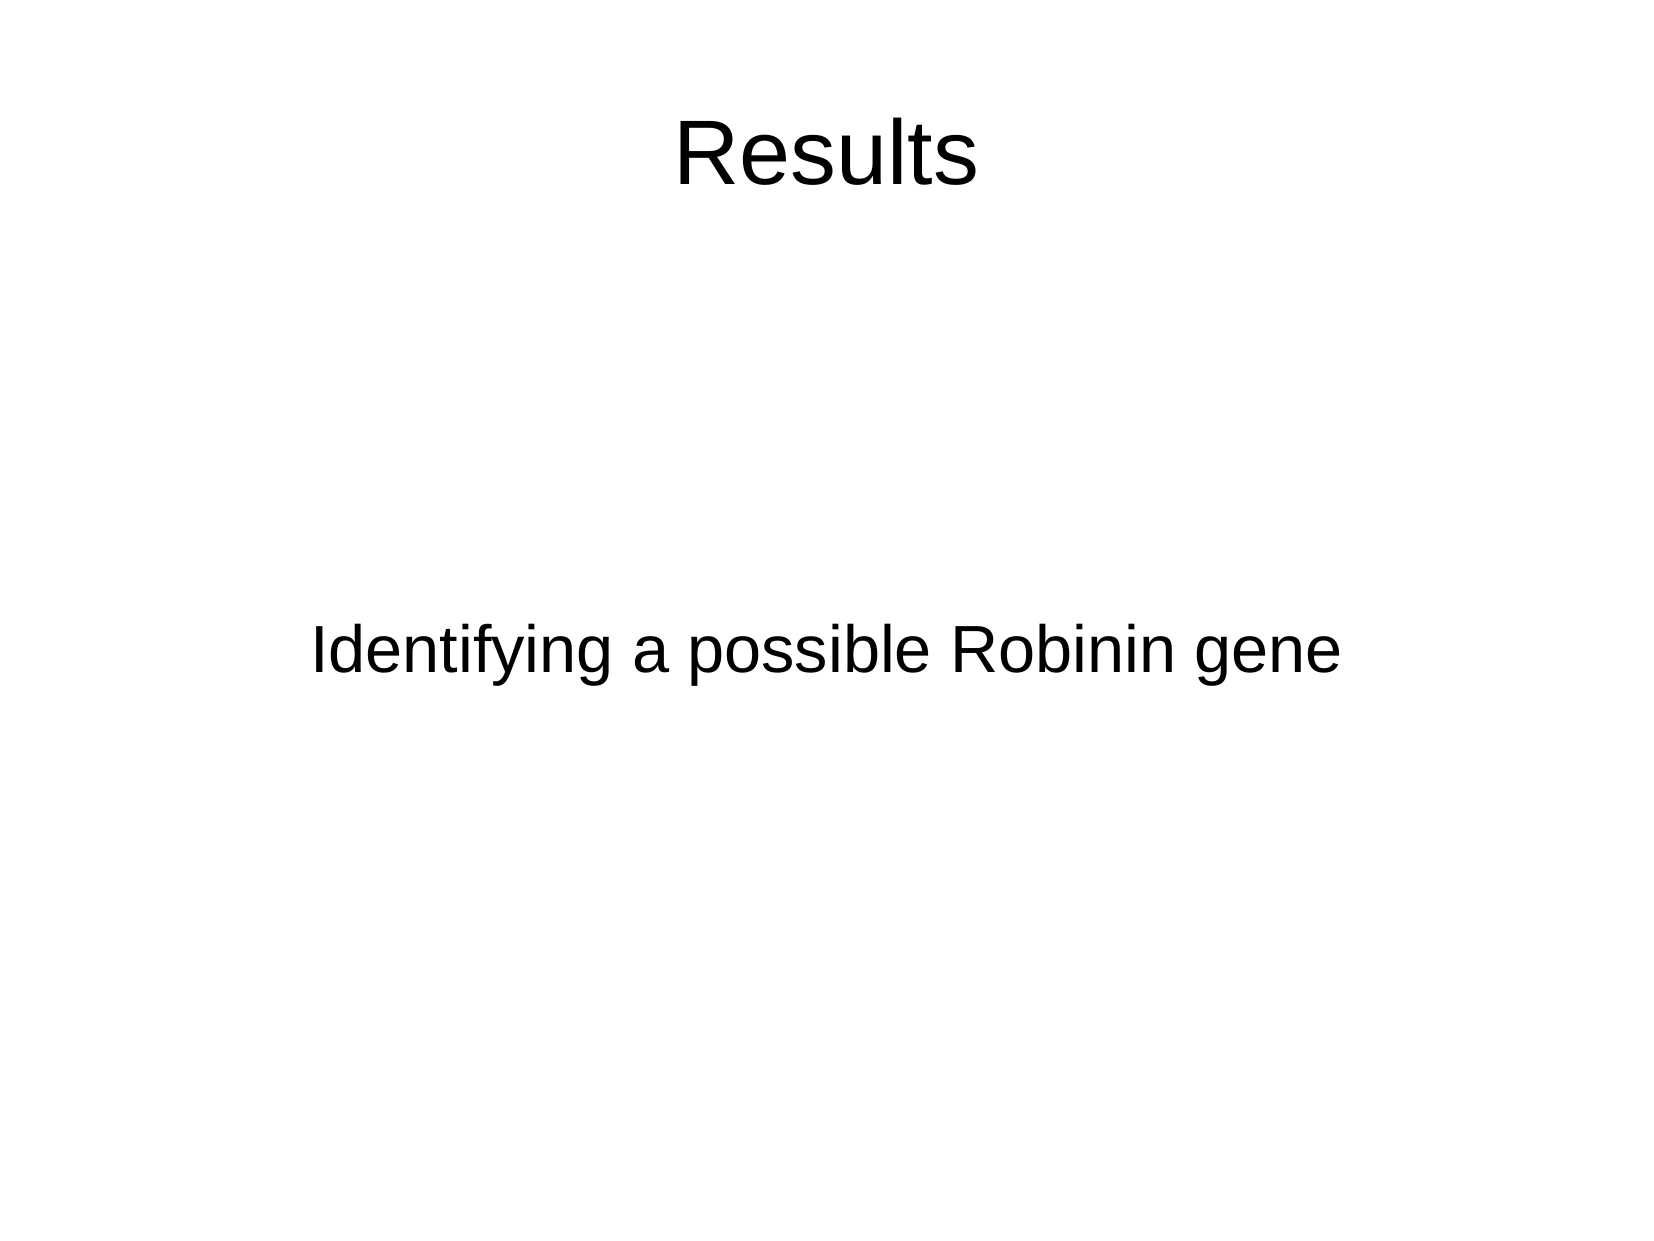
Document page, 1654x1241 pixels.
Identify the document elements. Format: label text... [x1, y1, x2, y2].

title Results [82, 49, 1571, 257]
subtitle Identifying a possible Robinin gene [82, 290, 1571, 1010]
